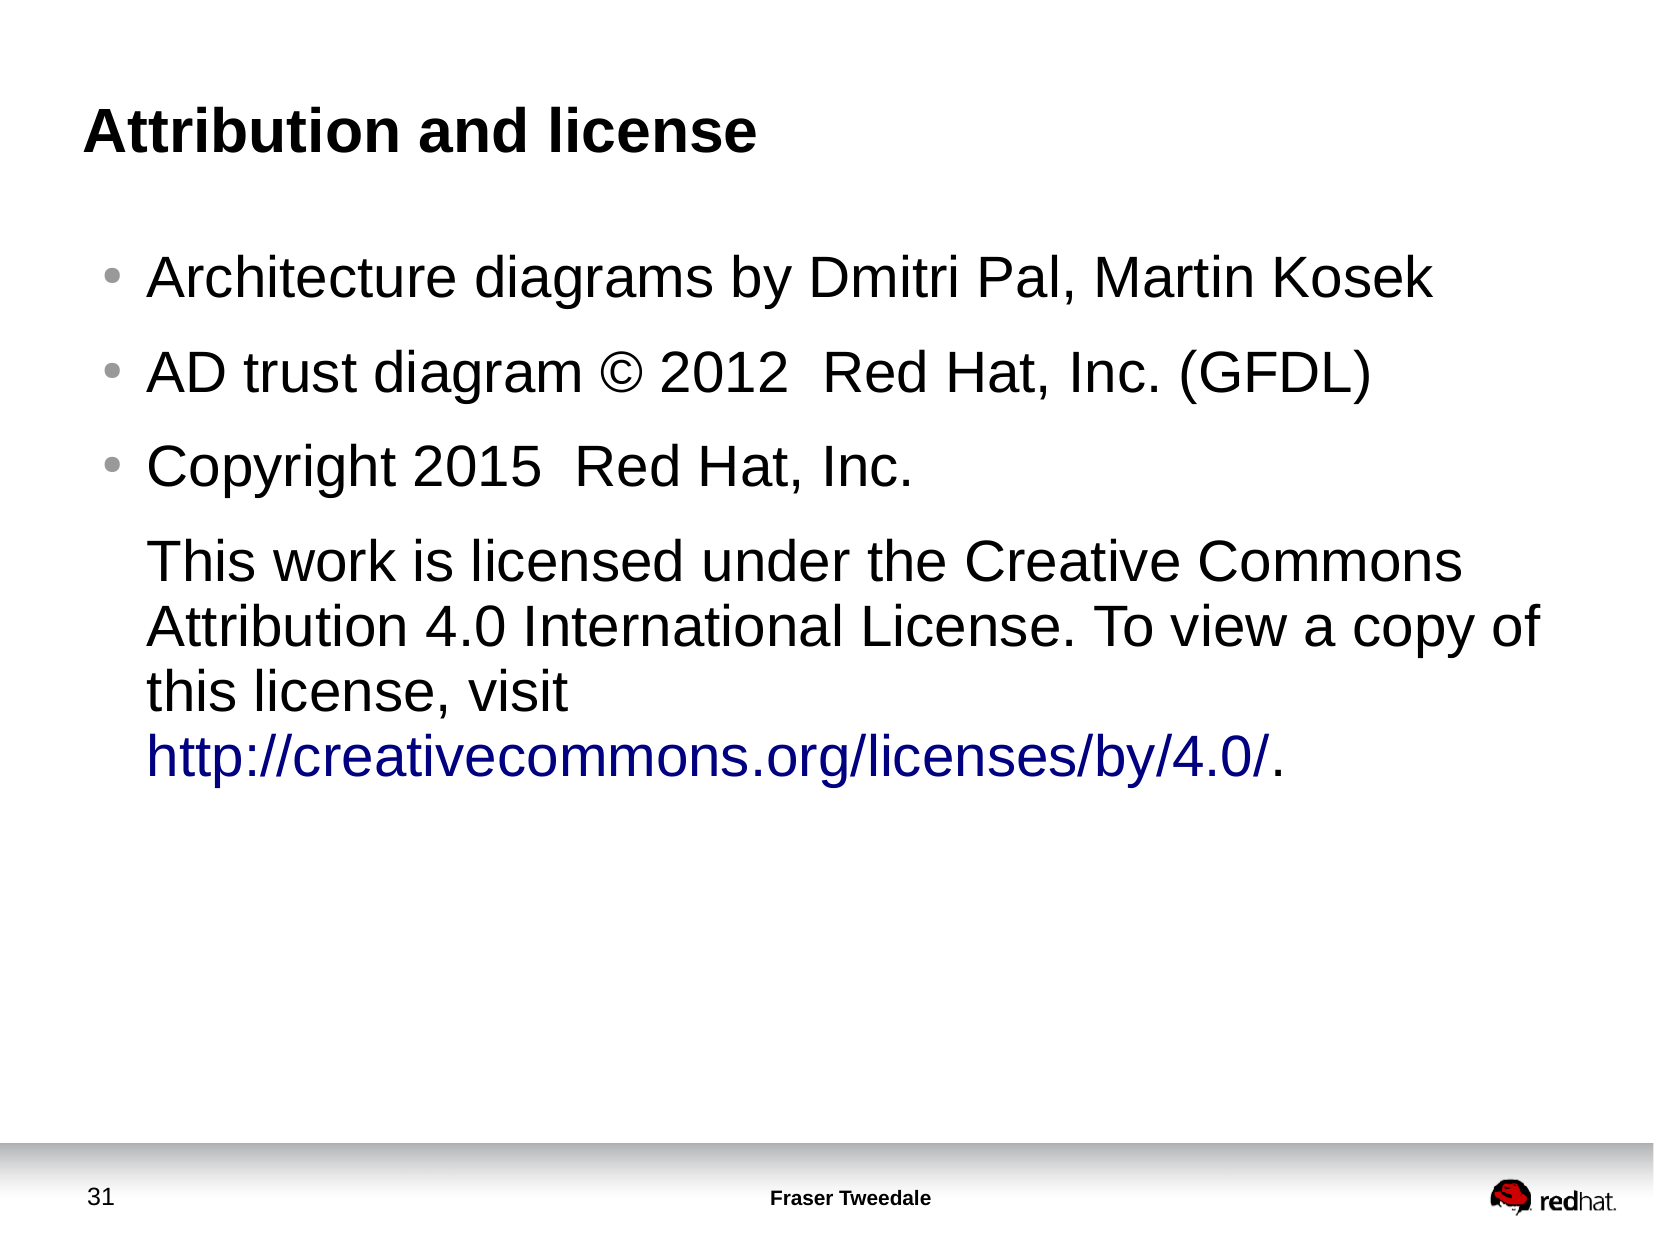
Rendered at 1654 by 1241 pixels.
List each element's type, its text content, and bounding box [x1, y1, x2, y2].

title Attribution and license [82, 37, 1571, 226]
picture [0, 1143, 1654, 1241]
list Architecture diagrams by Dmitri Pal, Martin Kosek AD trust diagram © 2012 Red Hat, Inc. (GFDL) Copyright 2015 Red Hat, Inc. This work is licensed under the Creative Commons Attribution 4.0 International License. To view a copy of this license, visit http://creativecommons.org/licenses/by/4.0/. [86, 244, 1576, 1039]
